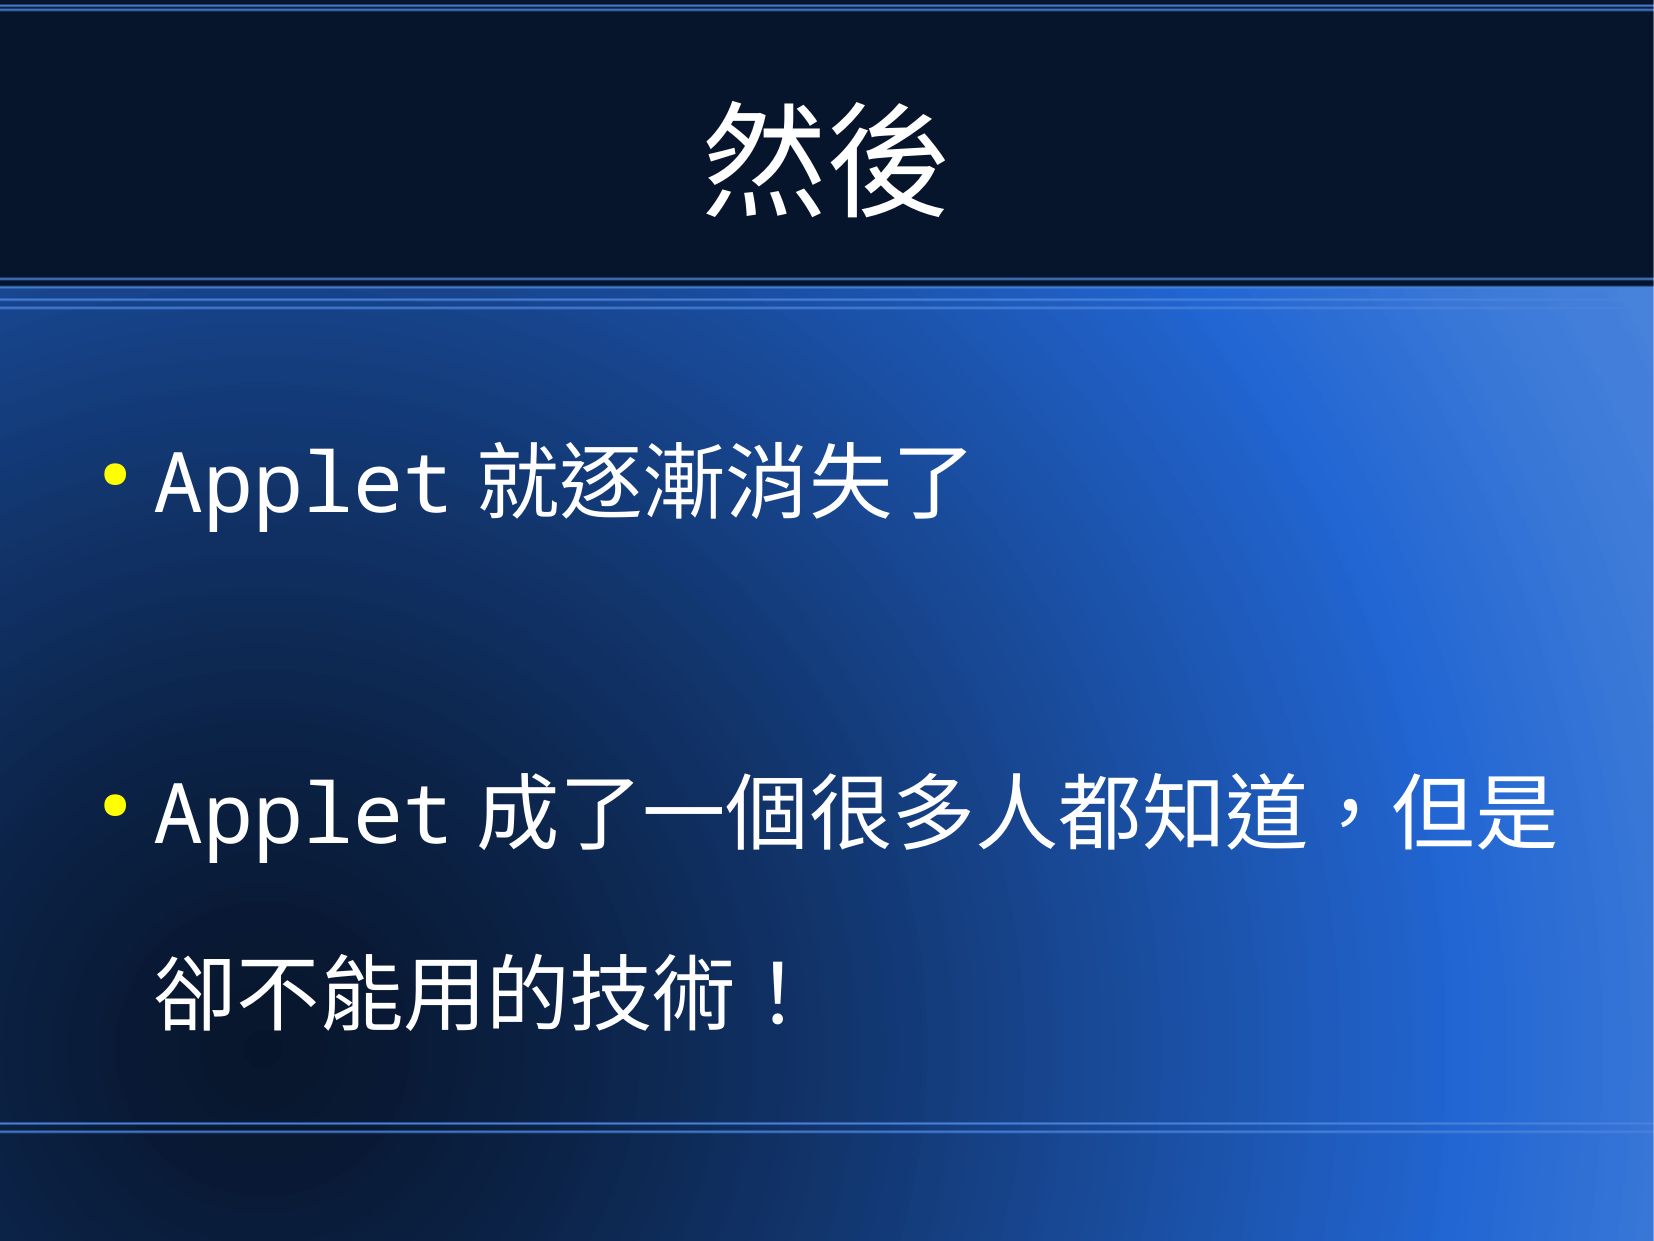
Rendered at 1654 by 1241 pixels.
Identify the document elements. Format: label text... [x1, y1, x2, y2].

title 然後 [82, 49, 1571, 257]
picture [0, 0, 1654, 1241]
list Applet就逐漸消失了 Applet成了一個很多人都知道，但是卻不能用的技術！ [82, 355, 1571, 1241]
